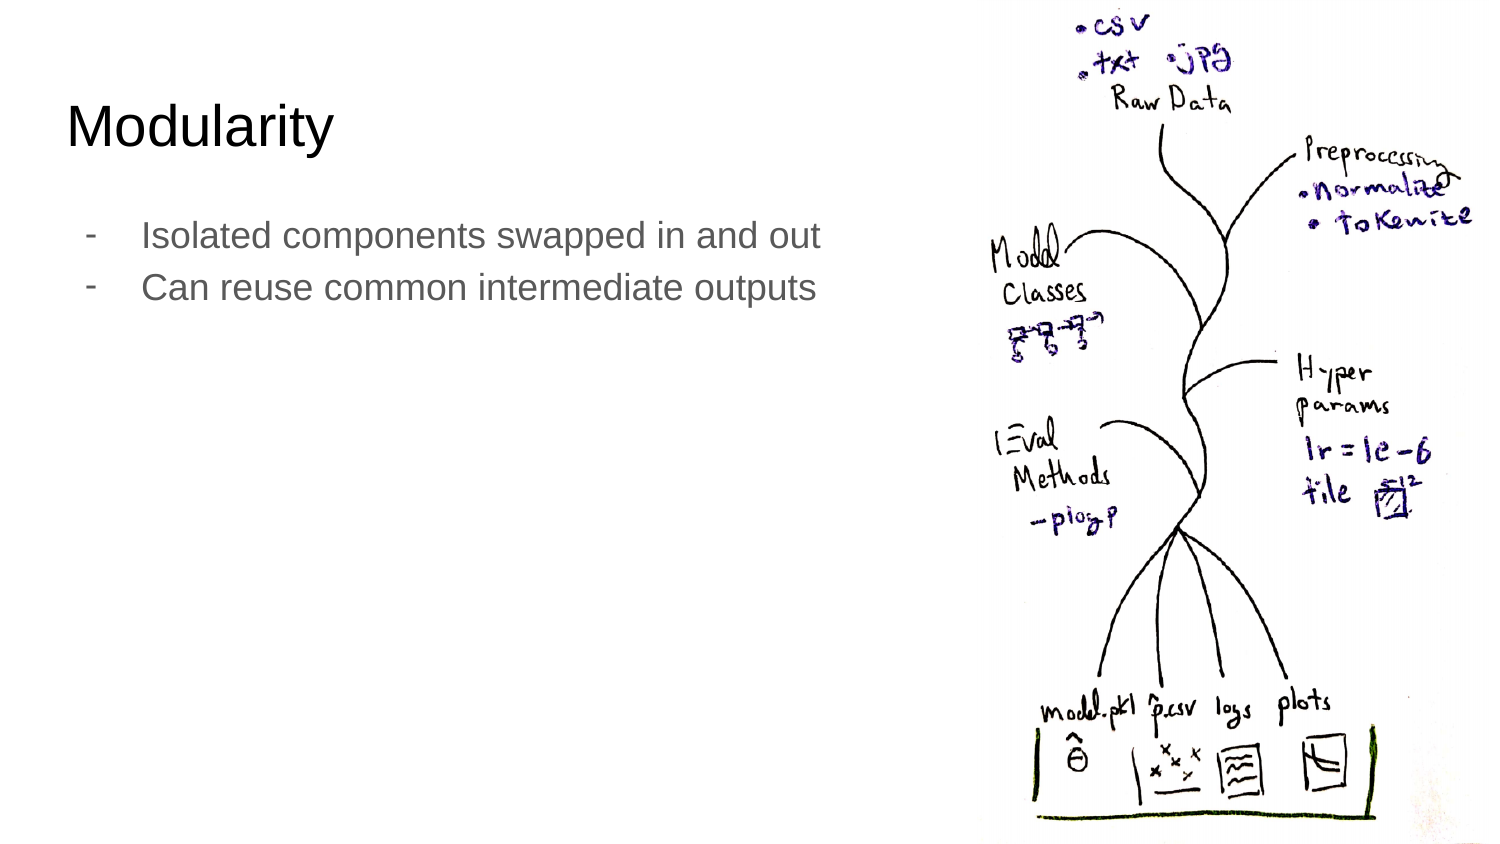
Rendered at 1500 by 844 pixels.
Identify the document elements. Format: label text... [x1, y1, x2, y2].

title Modularity [51, 72, 977, 167]
picture [977, 0, 1489, 844]
list Isolated components swapped in and out Can reuse common intermediate outputs [51, 189, 870, 750]
